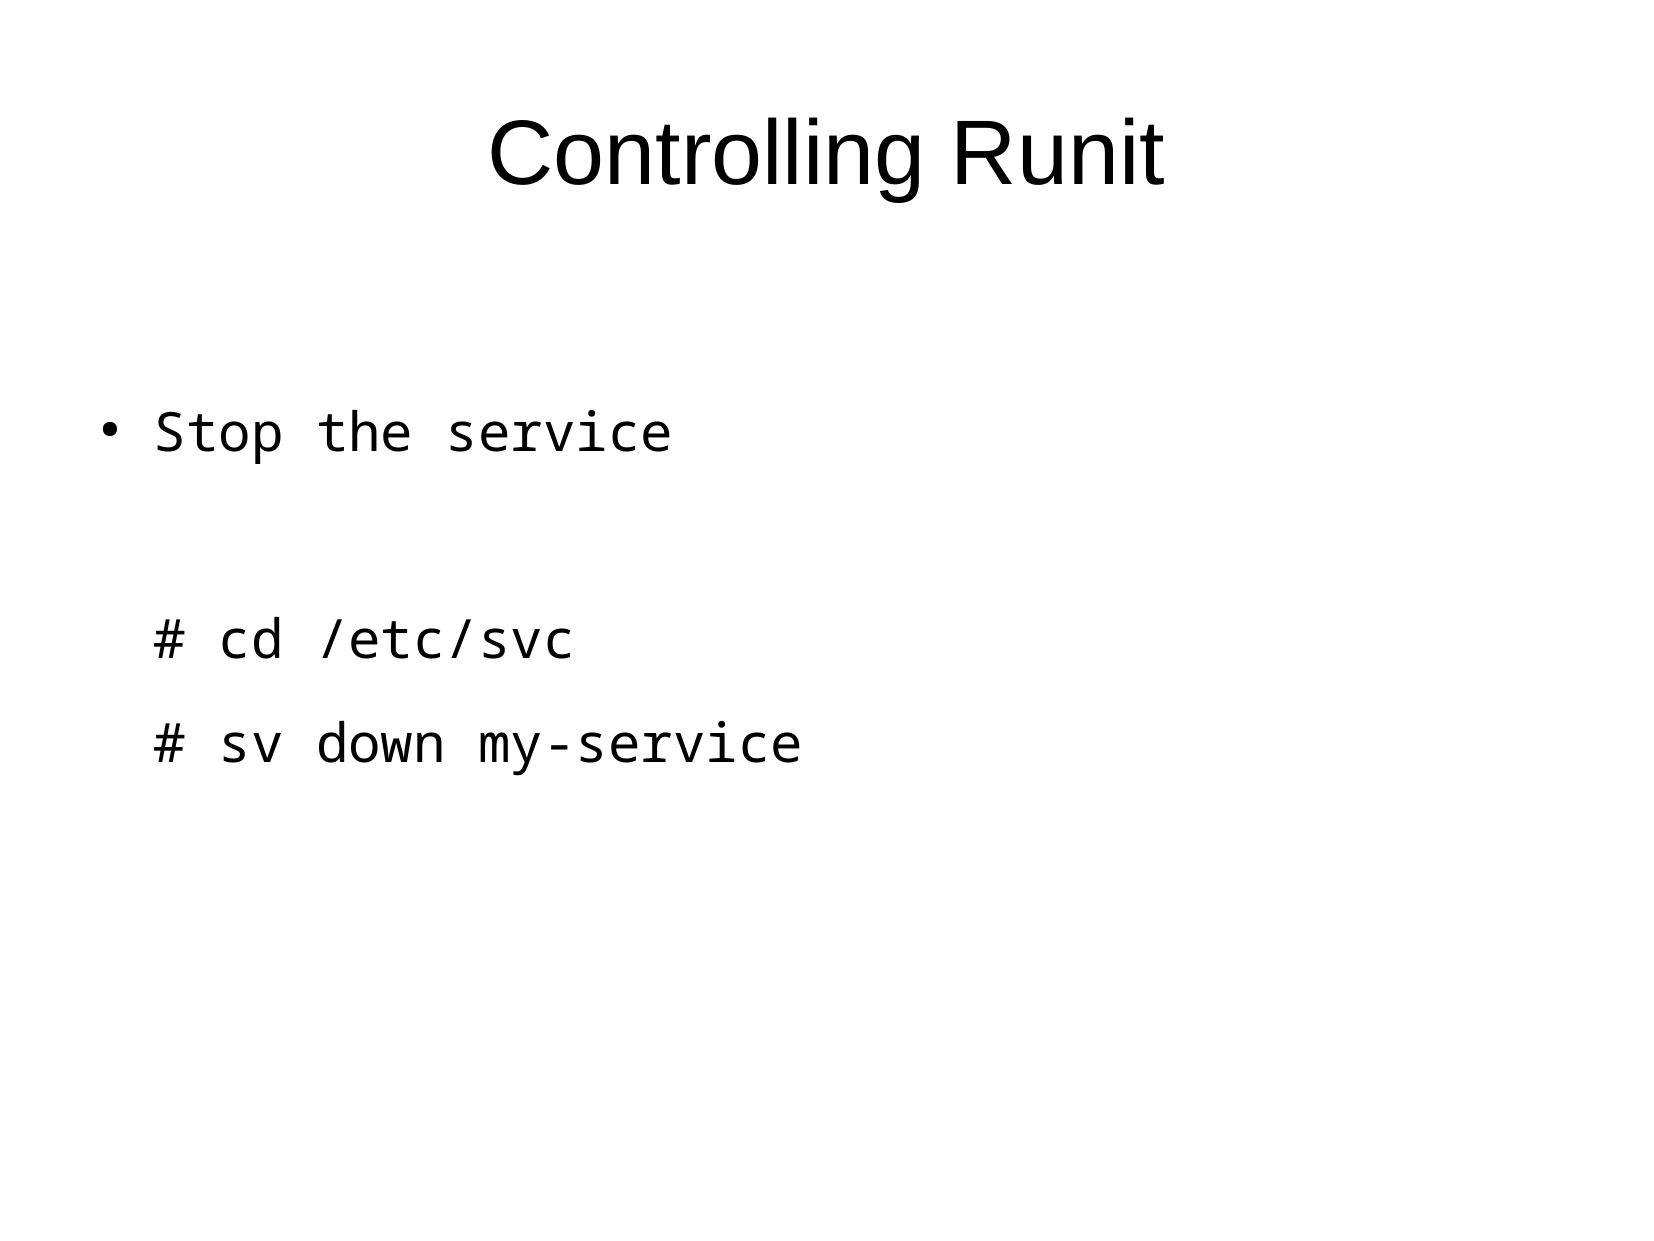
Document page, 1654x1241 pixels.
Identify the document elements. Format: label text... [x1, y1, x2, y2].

list Stop the service # cd /etc/svc # sv down my-service [82, 290, 1571, 1010]
title Controlling Runit [82, 49, 1571, 257]
